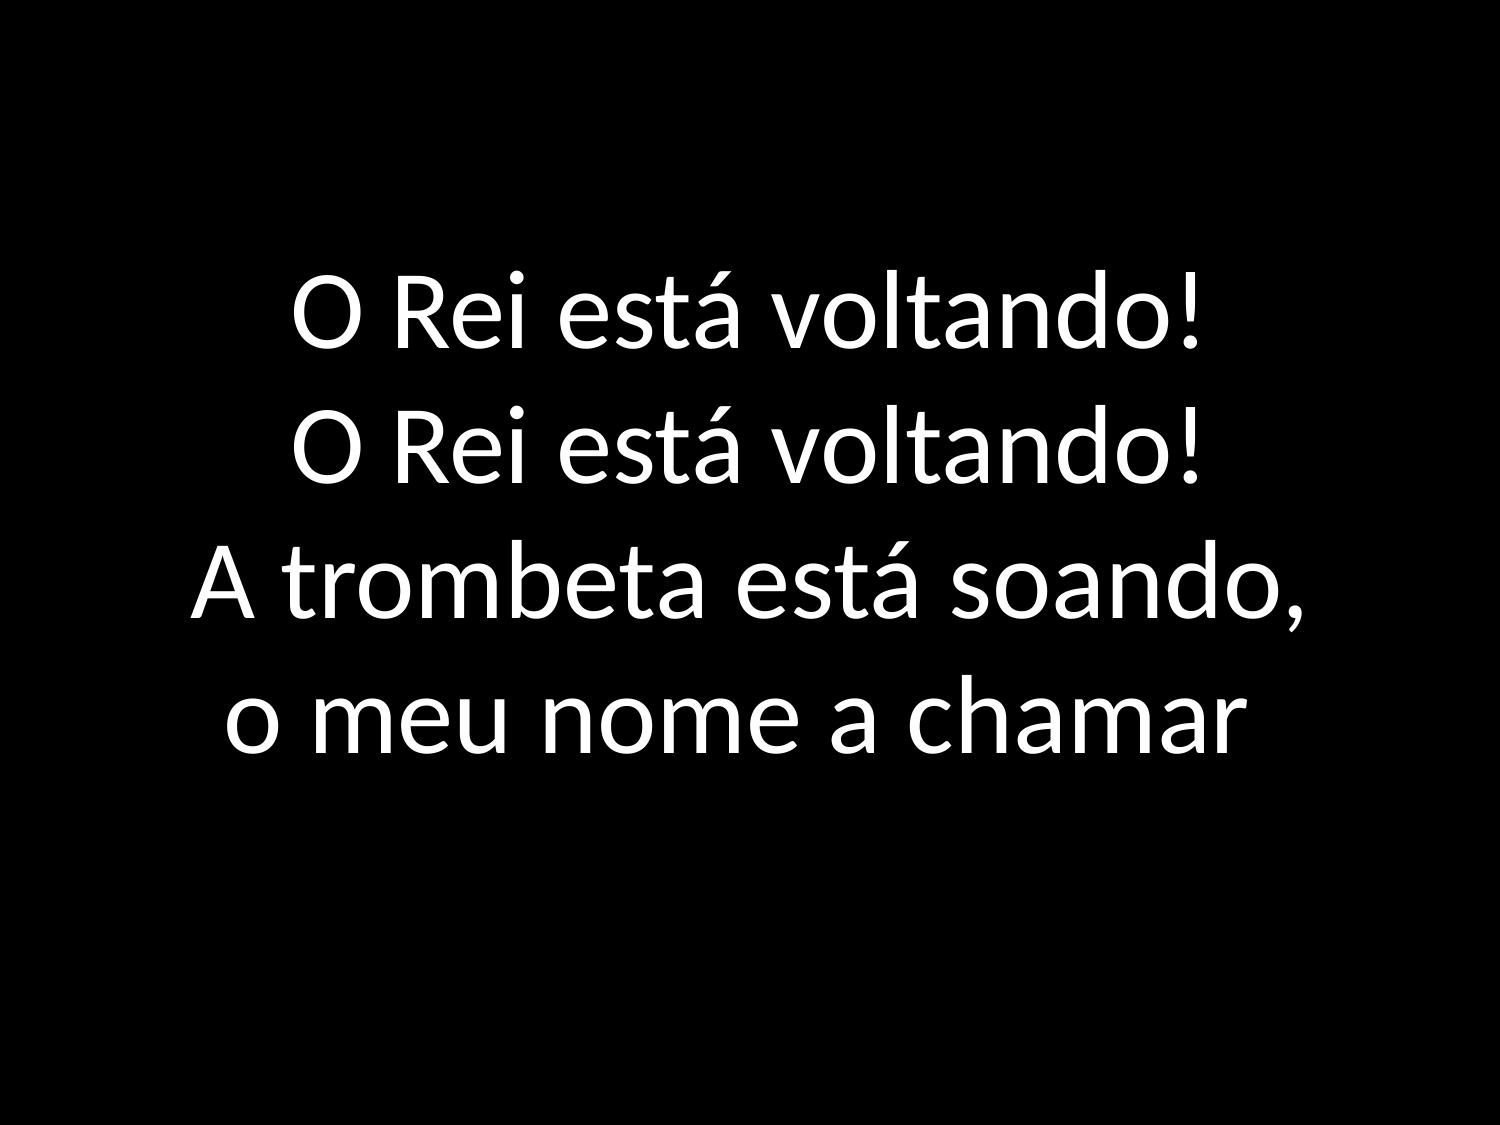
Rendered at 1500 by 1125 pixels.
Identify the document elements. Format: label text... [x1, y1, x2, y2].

title O Rei está voltando! O Rei está voltando! A trombeta está soando, o meu nome a chamar [46, 45, 1454, 1102]
